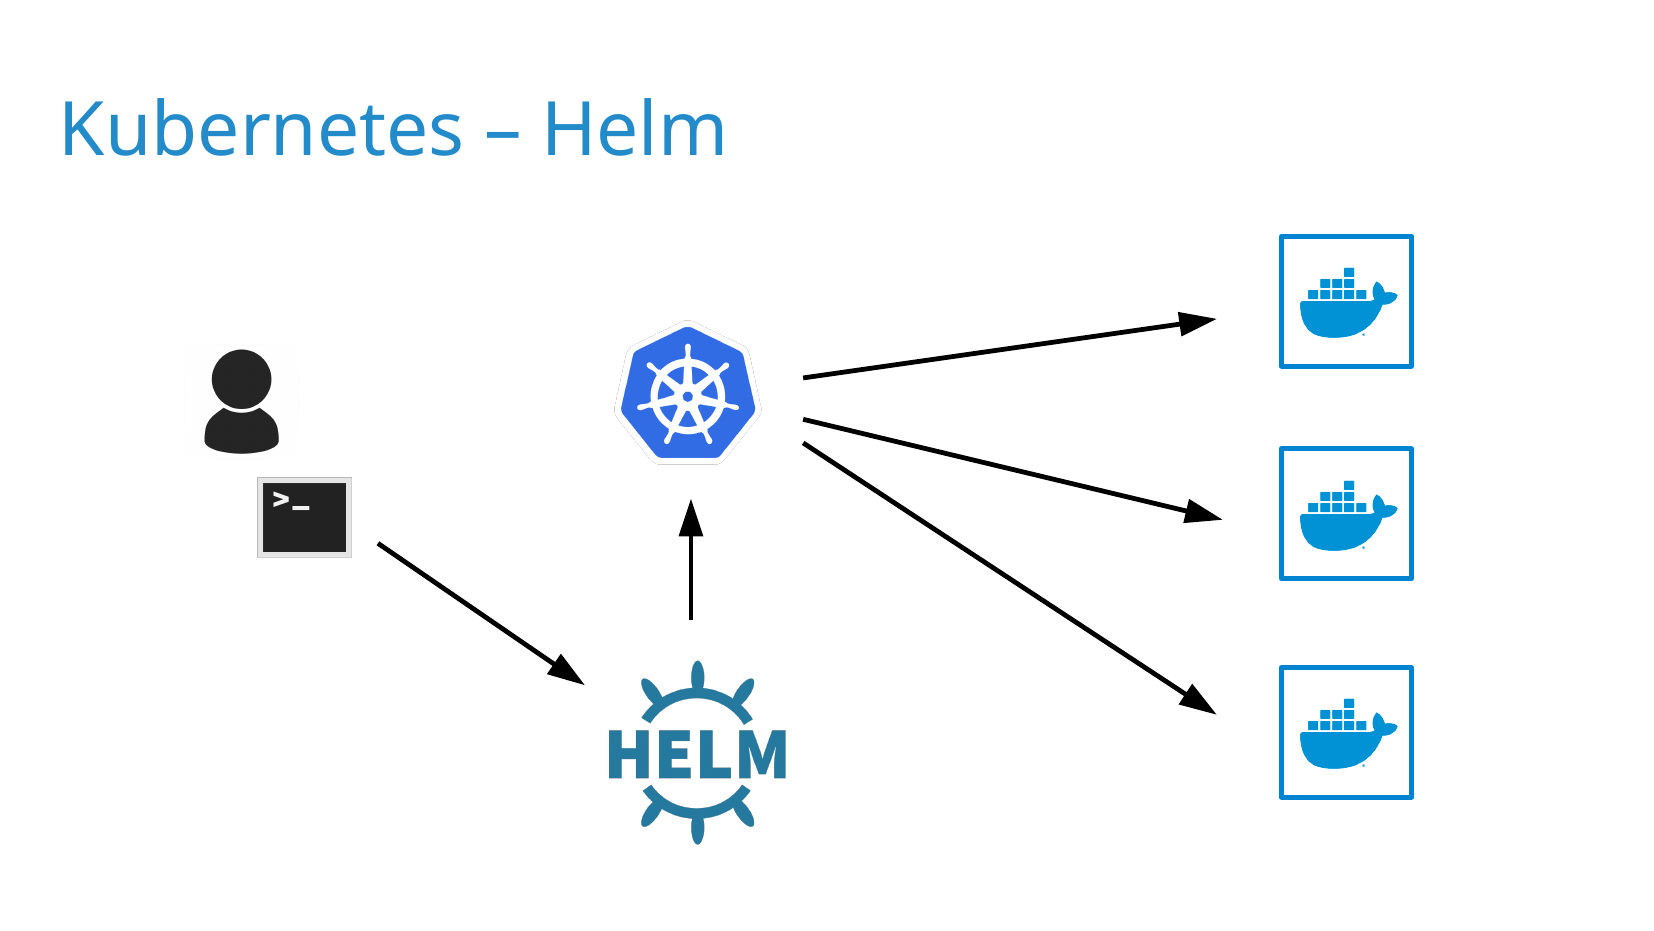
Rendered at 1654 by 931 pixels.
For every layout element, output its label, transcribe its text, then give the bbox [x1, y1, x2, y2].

picture [614, 318, 762, 467]
picture [608, 660, 786, 845]
picture [1299, 253, 1399, 353]
picture [182, 342, 301, 461]
picture [1299, 466, 1399, 566]
picture [253, 466, 356, 569]
picture [1299, 684, 1399, 784]
title Kubernetes – Helm [59, 59, 1595, 178]
